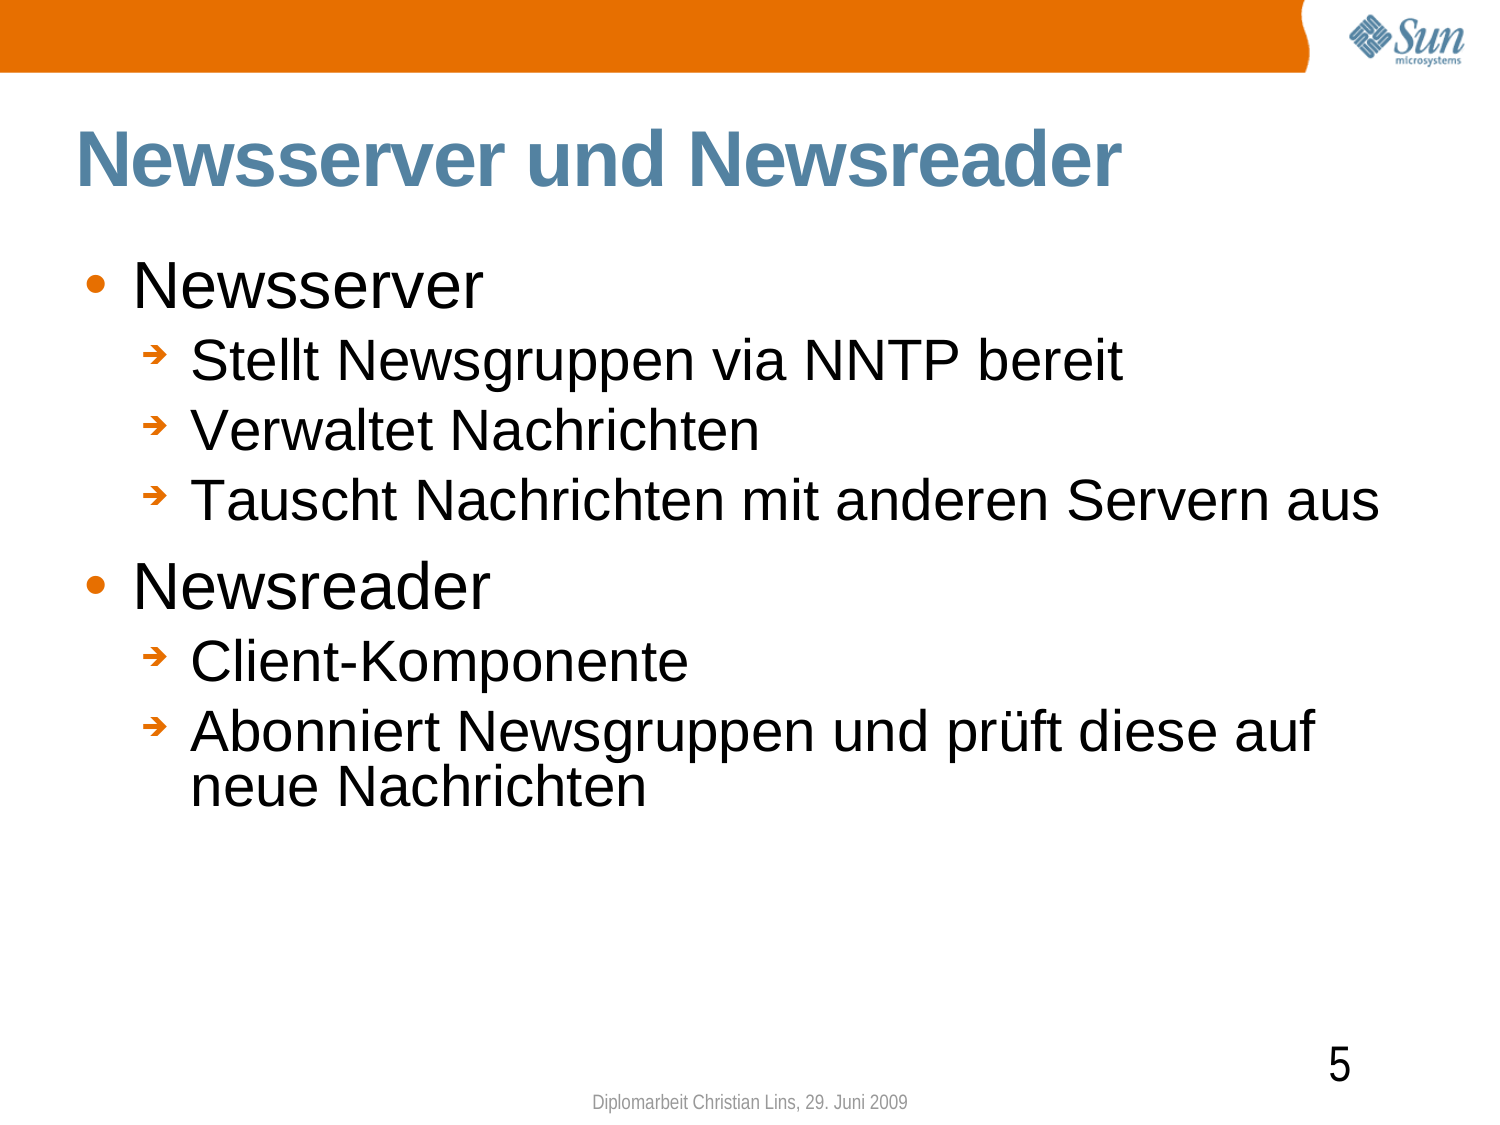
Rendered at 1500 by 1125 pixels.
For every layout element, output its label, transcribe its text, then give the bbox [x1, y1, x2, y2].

picture [0, 0, 1500, 75]
list Newsserver Stellt Newsgruppen via NNTP bereit Verwaltet Nachrichten Tauscht Nachrichten mit anderen Servern aus Newsreader Client-Komponente Abonniert Newsgruppen und prüft diese auf neue Nachrichten [64, 257, 1402, 952]
title Newsserver und Newsreader [75, 122, 1438, 228]
